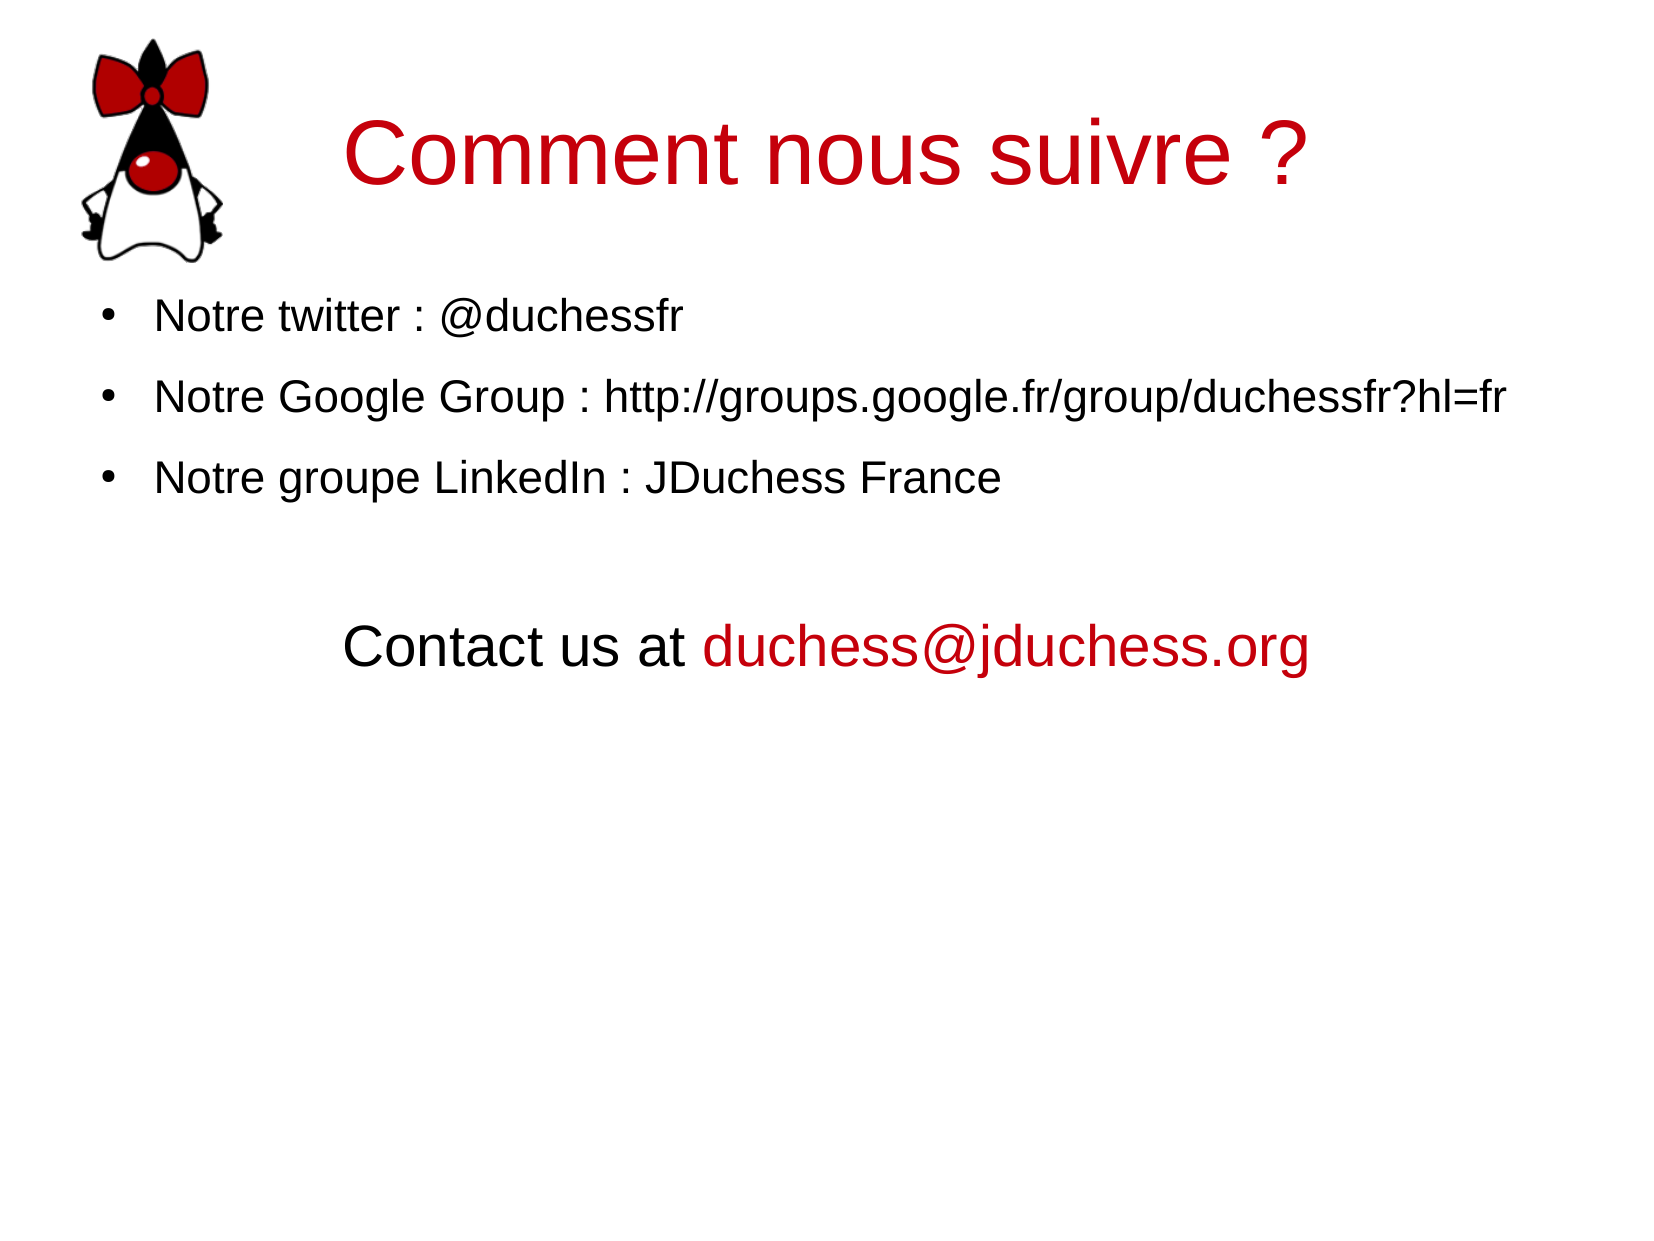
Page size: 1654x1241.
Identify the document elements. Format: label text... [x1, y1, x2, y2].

title Comment nous suivre ? [263, 56, 1571, 250]
picture [37, 37, 263, 263]
list Notre twitter : @duchessfr Notre Google Group : http://groups.google.fr/group/duchessfr?hl=fr Notre groupe LinkedIn : JDuchess France Contact us at duchess@jduchess.org [82, 290, 1571, 1201]
